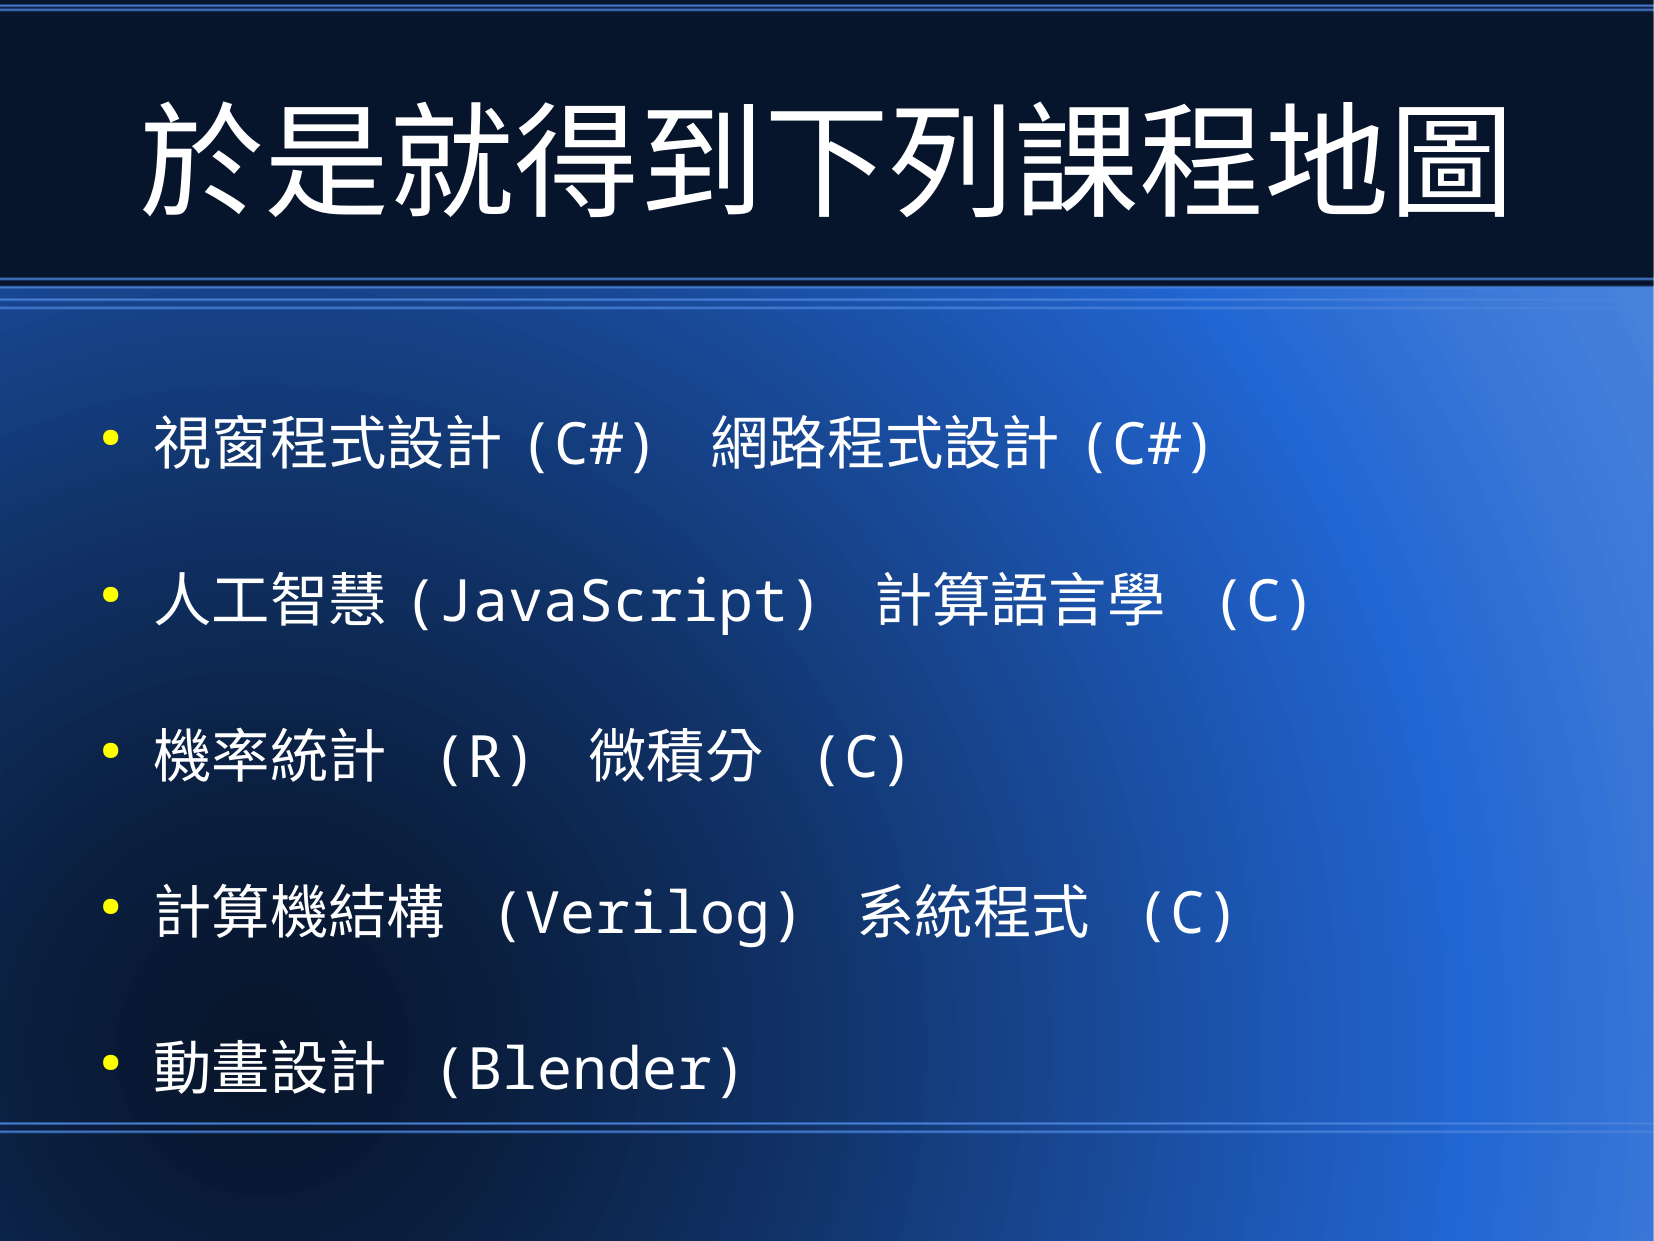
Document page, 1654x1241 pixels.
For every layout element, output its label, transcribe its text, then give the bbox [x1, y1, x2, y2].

list 視窗程式設計(C#) 網路程式設計(C#) 人工智慧(JavaScript) 計算語言學 (C) 機率統計 (R) 微積分 (C) 計算機結構 (Verilog) 系統程式 (C) 動畫設計 (Blender) [82, 355, 1571, 1241]
picture [0, 0, 1654, 1241]
title 於是就得到下列課程地圖 [82, 49, 1571, 257]
